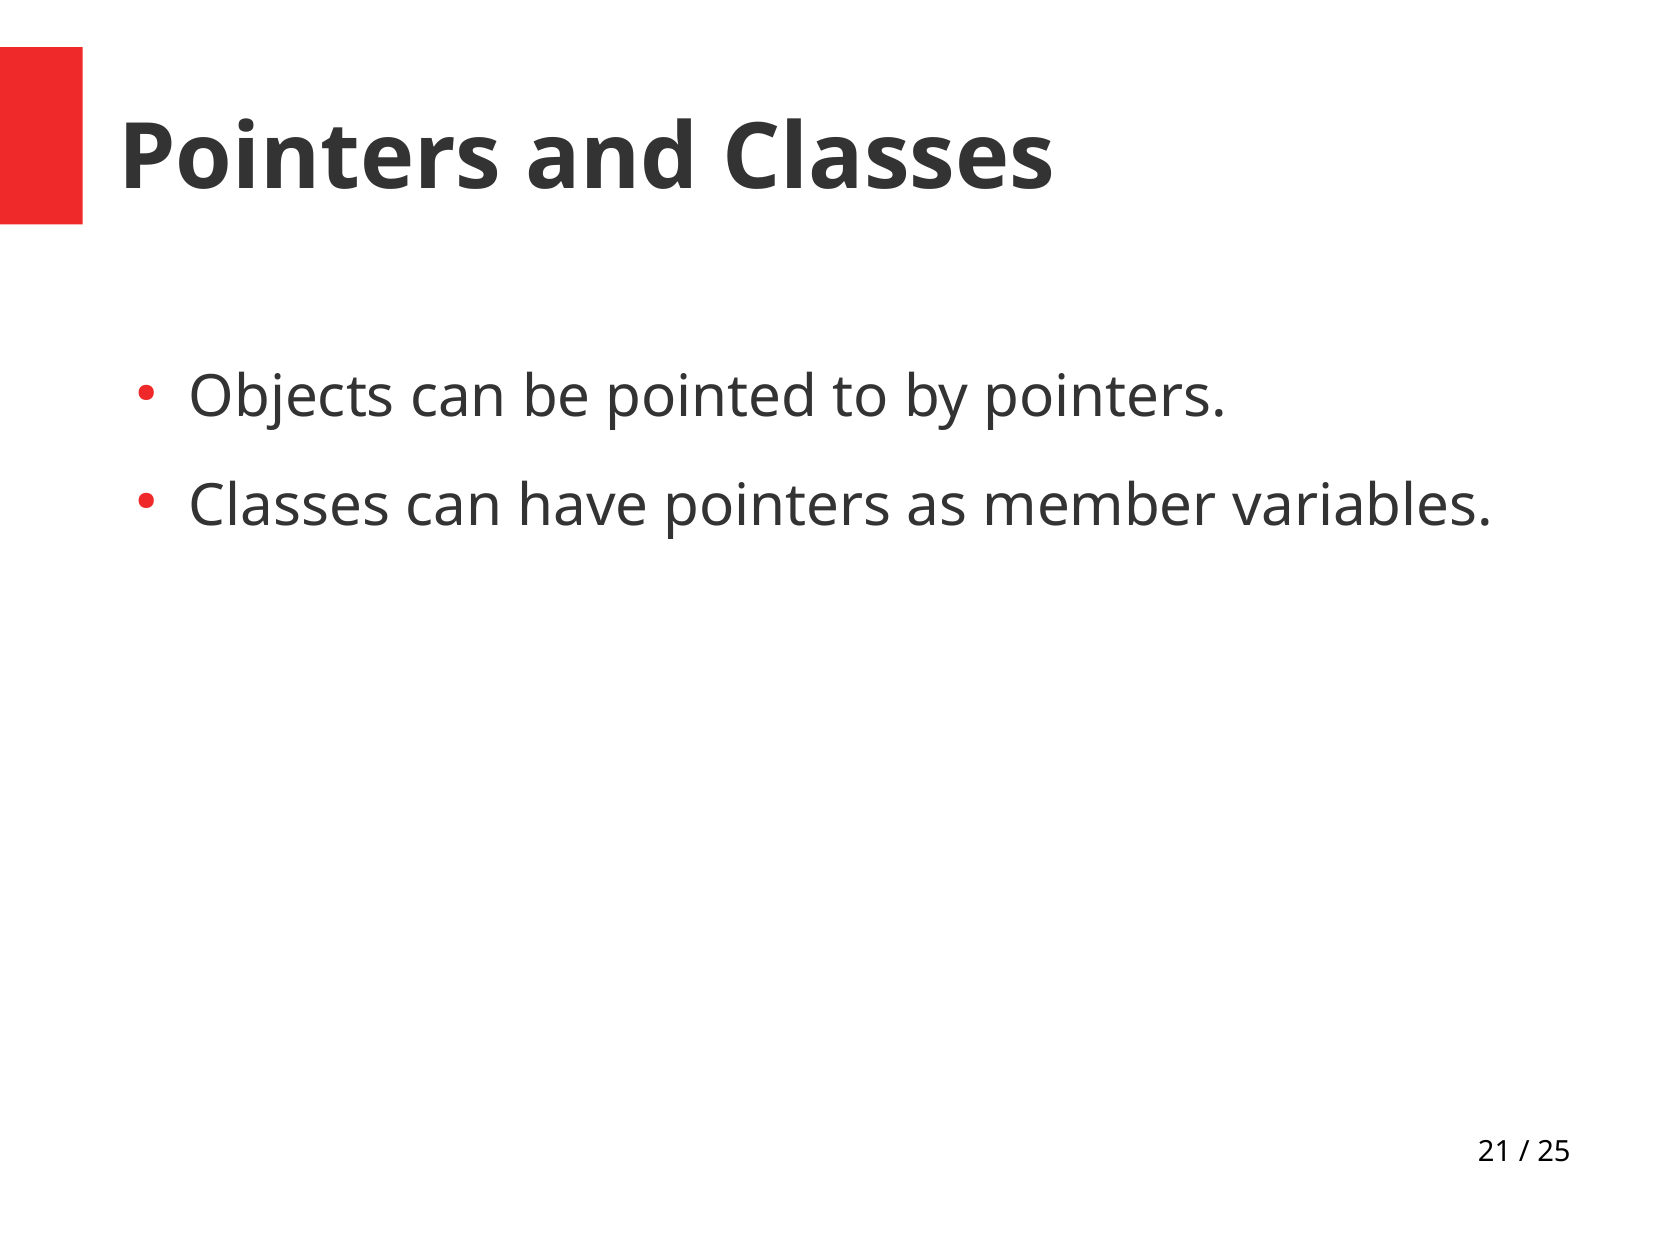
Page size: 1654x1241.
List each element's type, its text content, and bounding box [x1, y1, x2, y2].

list Objects can be pointed to by pointers. Classes can have pointers as member variables. [118, 354, 1536, 1074]
title Pointers and Classes [118, 49, 1571, 257]
